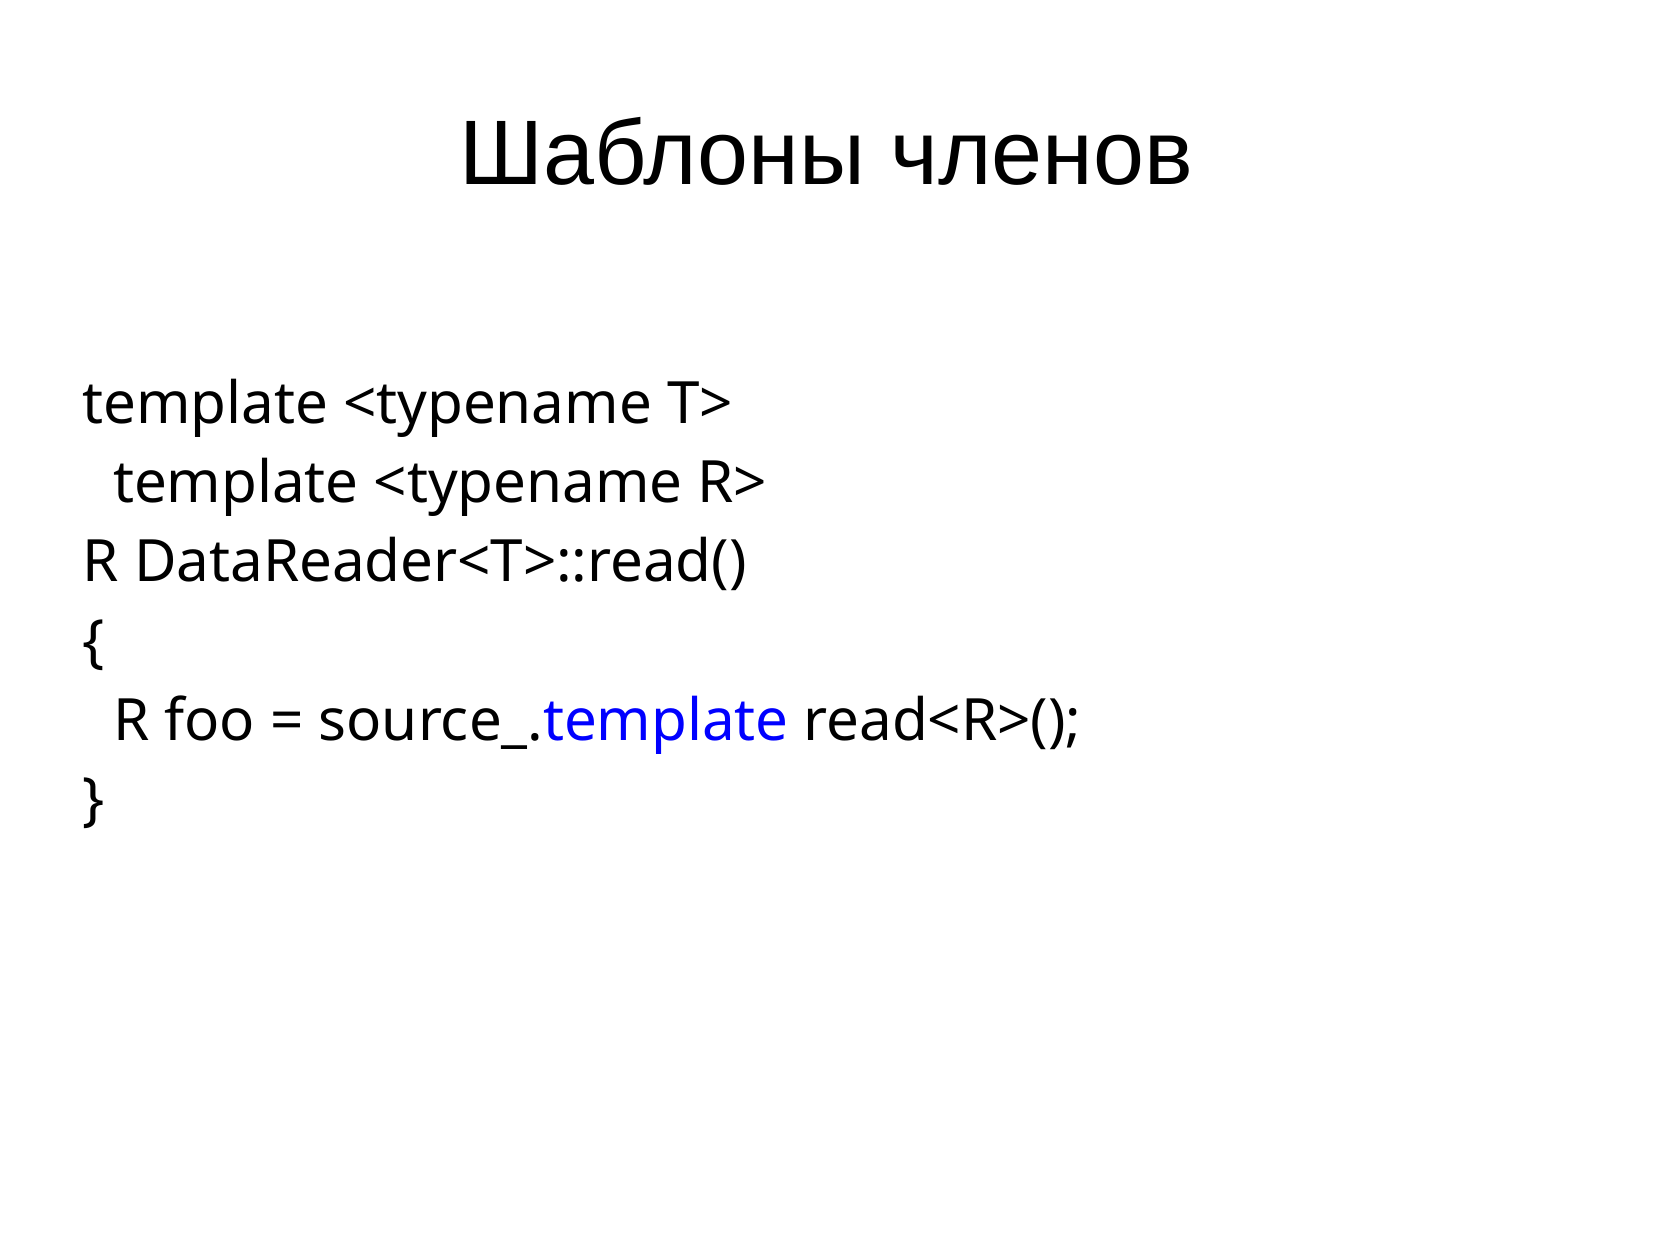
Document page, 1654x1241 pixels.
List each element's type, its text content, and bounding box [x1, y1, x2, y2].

subtitle template <typename T> template <typename R> R DataReader<T>::read() { R foo = source_.template read<R>(); } [82, 297, 1571, 901]
title Шаблоны членов [82, 56, 1571, 250]
